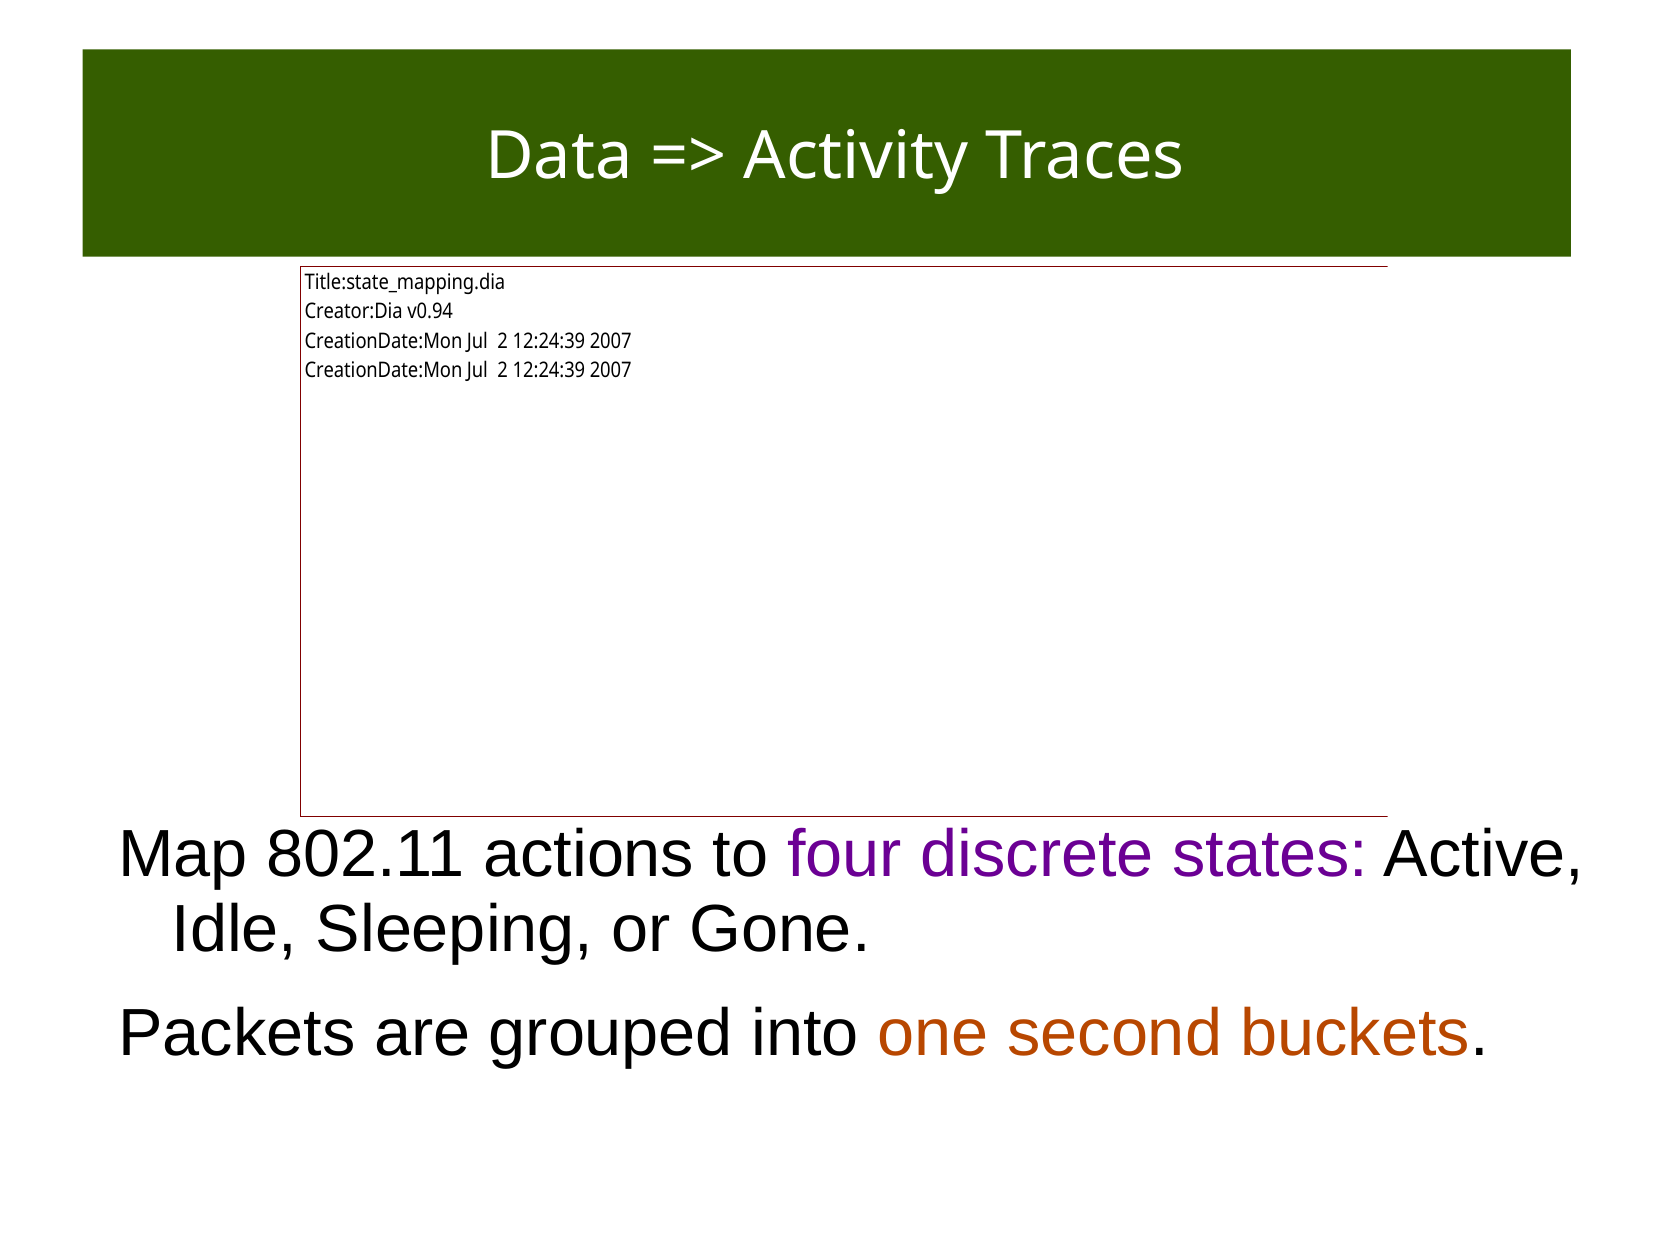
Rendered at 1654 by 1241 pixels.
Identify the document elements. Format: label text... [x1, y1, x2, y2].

list Map 802.11 actions to four discrete states: Active, Idle, Sleeping, or Gone. Packets are grouped into one second buckets. [100, 816, 1589, 1199]
picture [298, 264, 1388, 817]
title Data => Activity Traces [82, 49, 1571, 257]
